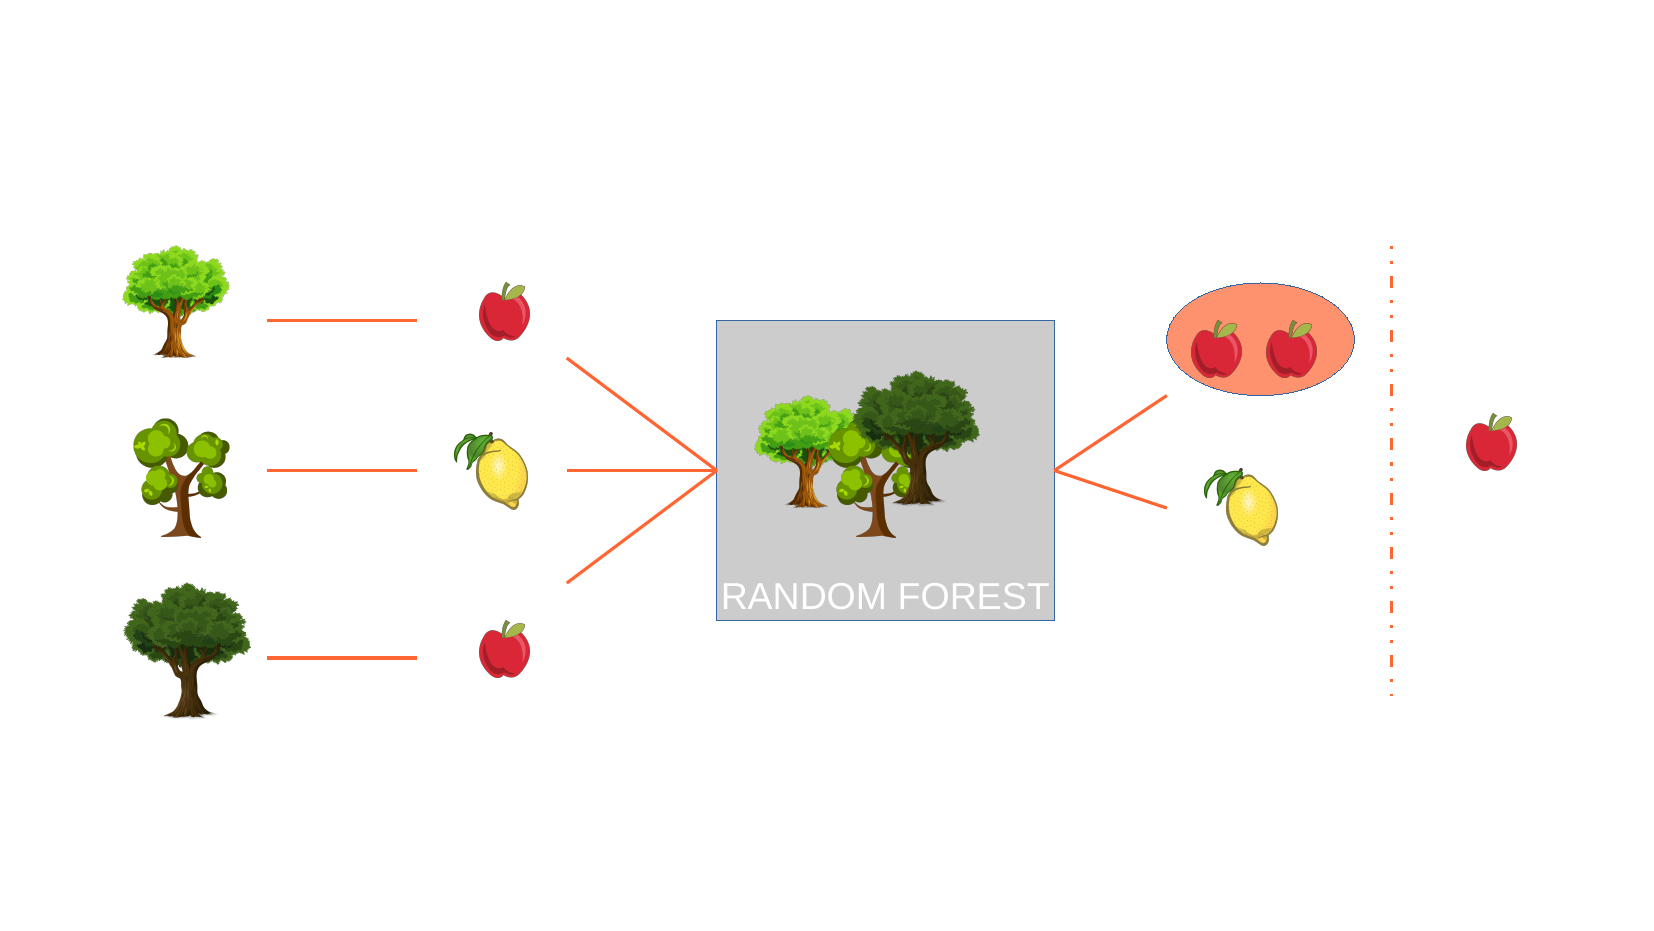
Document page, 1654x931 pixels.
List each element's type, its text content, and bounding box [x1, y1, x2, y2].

text_box [1166, 282, 1355, 396]
picture [1191, 320, 1242, 378]
picture [59, 378, 305, 721]
picture [1204, 468, 1278, 546]
text_box RANDOM FOREST [716, 320, 1055, 621]
picture [754, 370, 1000, 584]
picture [122, 245, 230, 359]
picture [479, 282, 530, 341]
picture [479, 620, 530, 678]
picture [1266, 320, 1317, 378]
picture [454, 432, 528, 510]
picture [1466, 413, 1517, 471]
